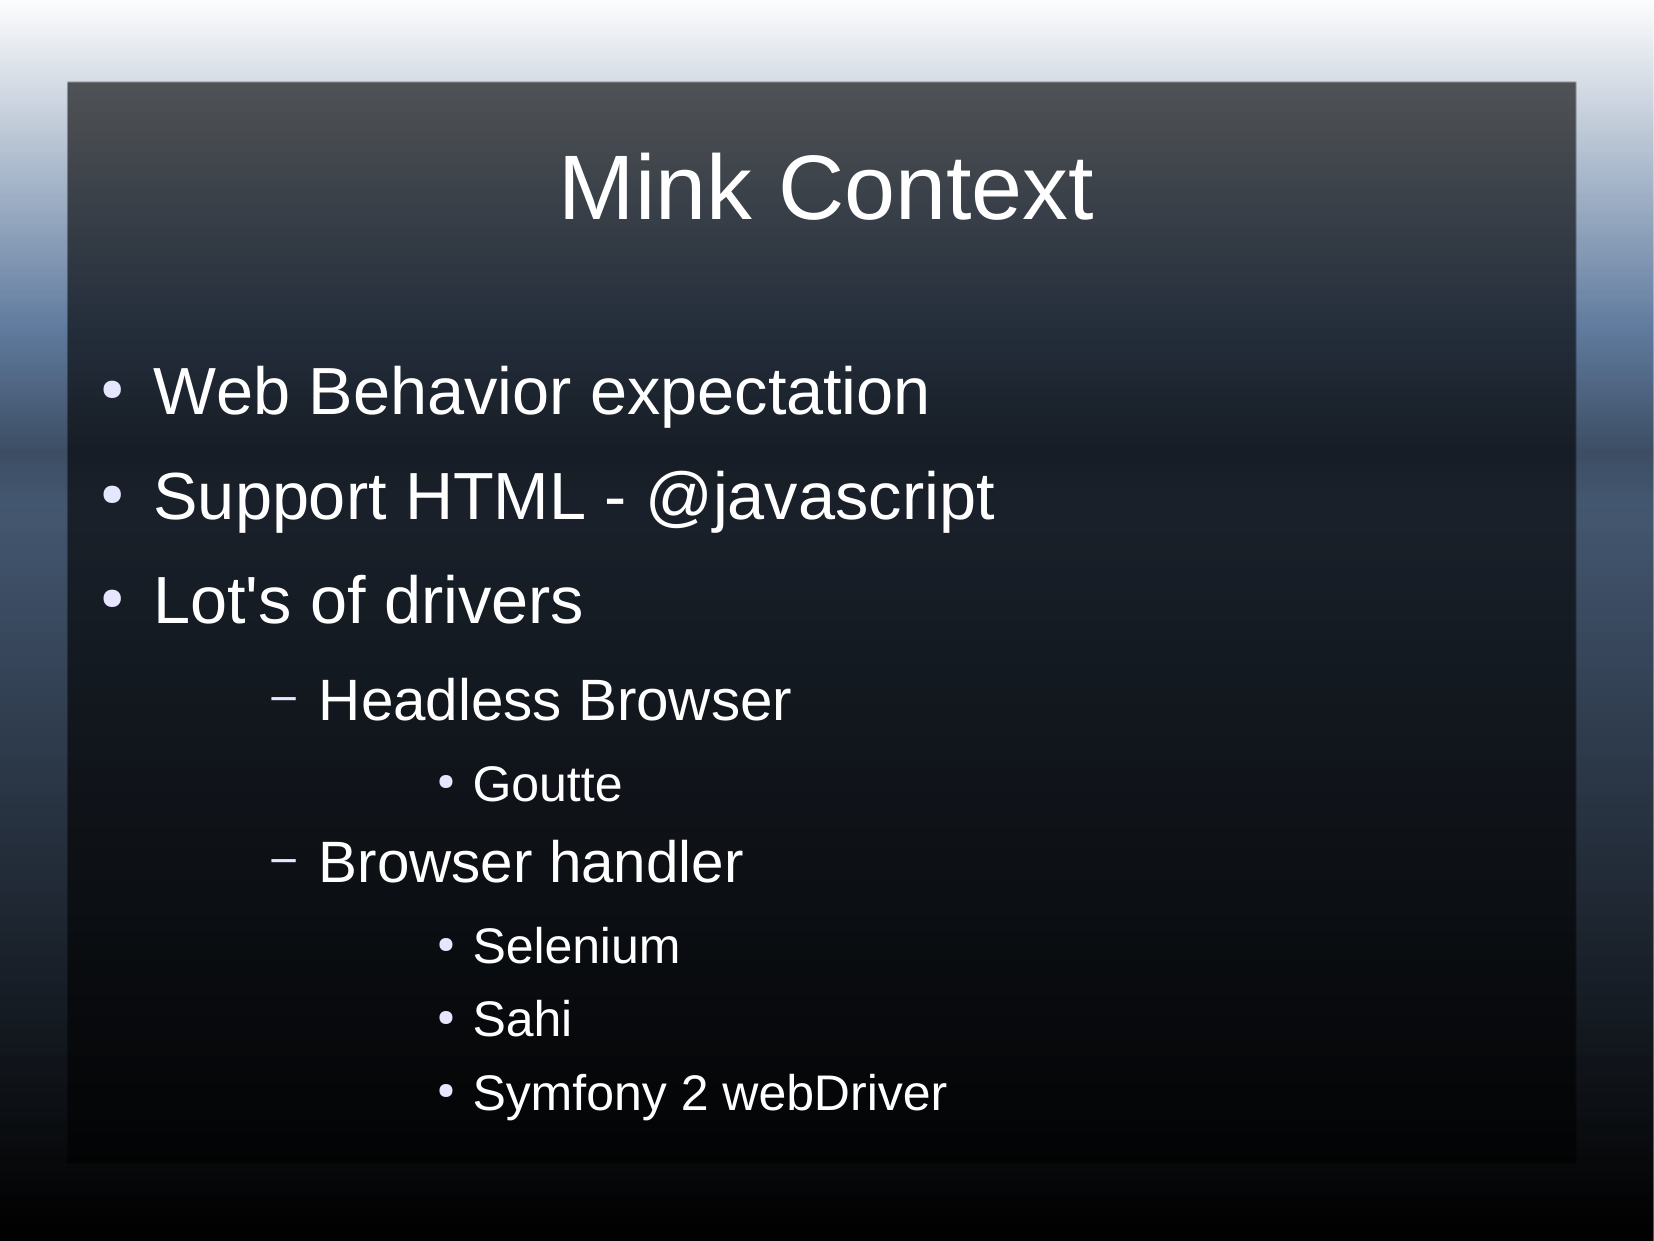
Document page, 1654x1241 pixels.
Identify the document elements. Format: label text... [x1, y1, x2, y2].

picture [0, 0, 1654, 1241]
title Mink Context [82, 84, 1571, 292]
list Web Behavior expectation Support HTML - @javascript Lot's of drivers Headless Browser Goutte Browser handler Selenium Sahi Symfony 2 webDriver [82, 354, 1571, 1121]
